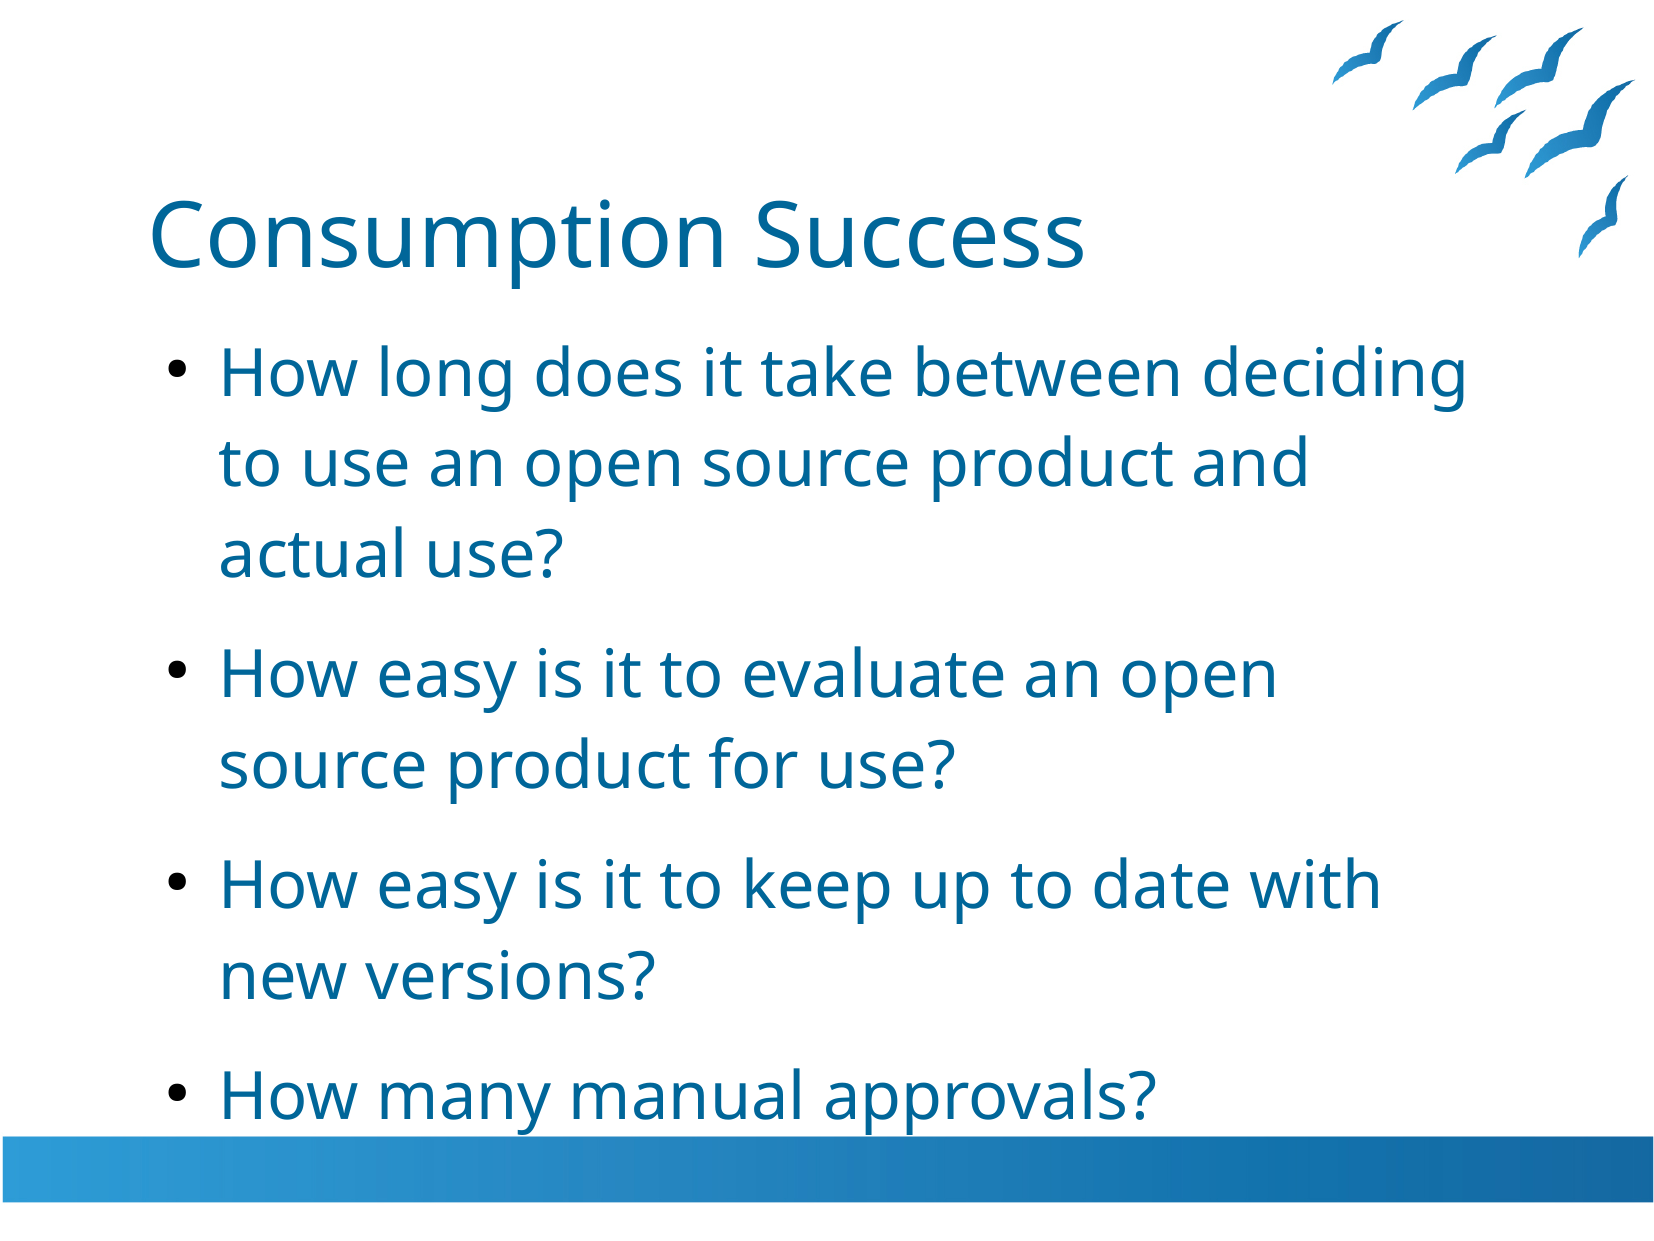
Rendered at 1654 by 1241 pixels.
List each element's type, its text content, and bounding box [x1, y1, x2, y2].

picture [0, 0, 1654, 1241]
title Consumption Success [147, 177, 1506, 287]
list How long does it take between deciding to use an open source product and actual use? How easy is it to evaluate an open source product for use? How easy is it to keep up to date with new versions? How many manual approvals? [147, 324, 1506, 1045]
